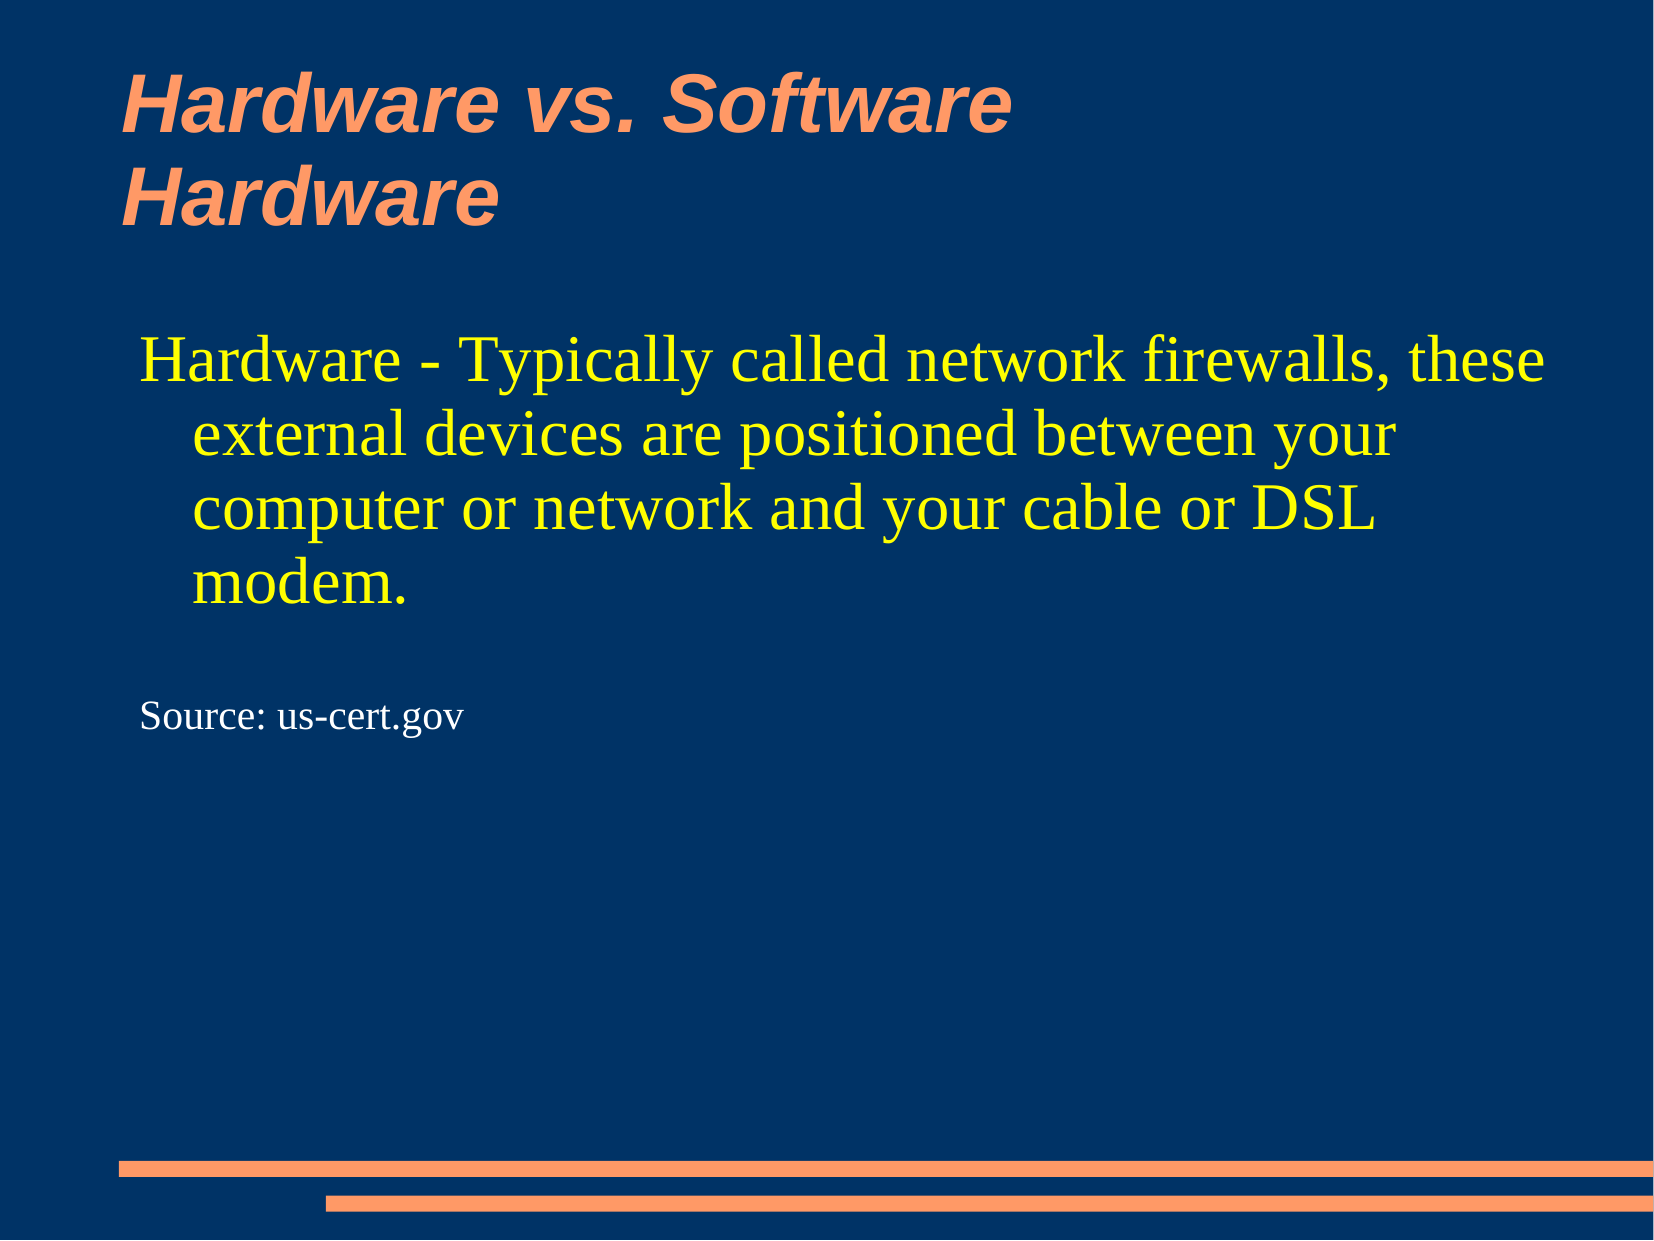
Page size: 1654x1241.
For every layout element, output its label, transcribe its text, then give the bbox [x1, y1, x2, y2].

list Hardware - Typically called network firewalls, these external devices are positioned between your computer or network and your cable or DSL modem. Source: us-cert.gov [121, 322, 1561, 1133]
title Hardware vs. Software Hardware [121, 46, 1534, 254]
